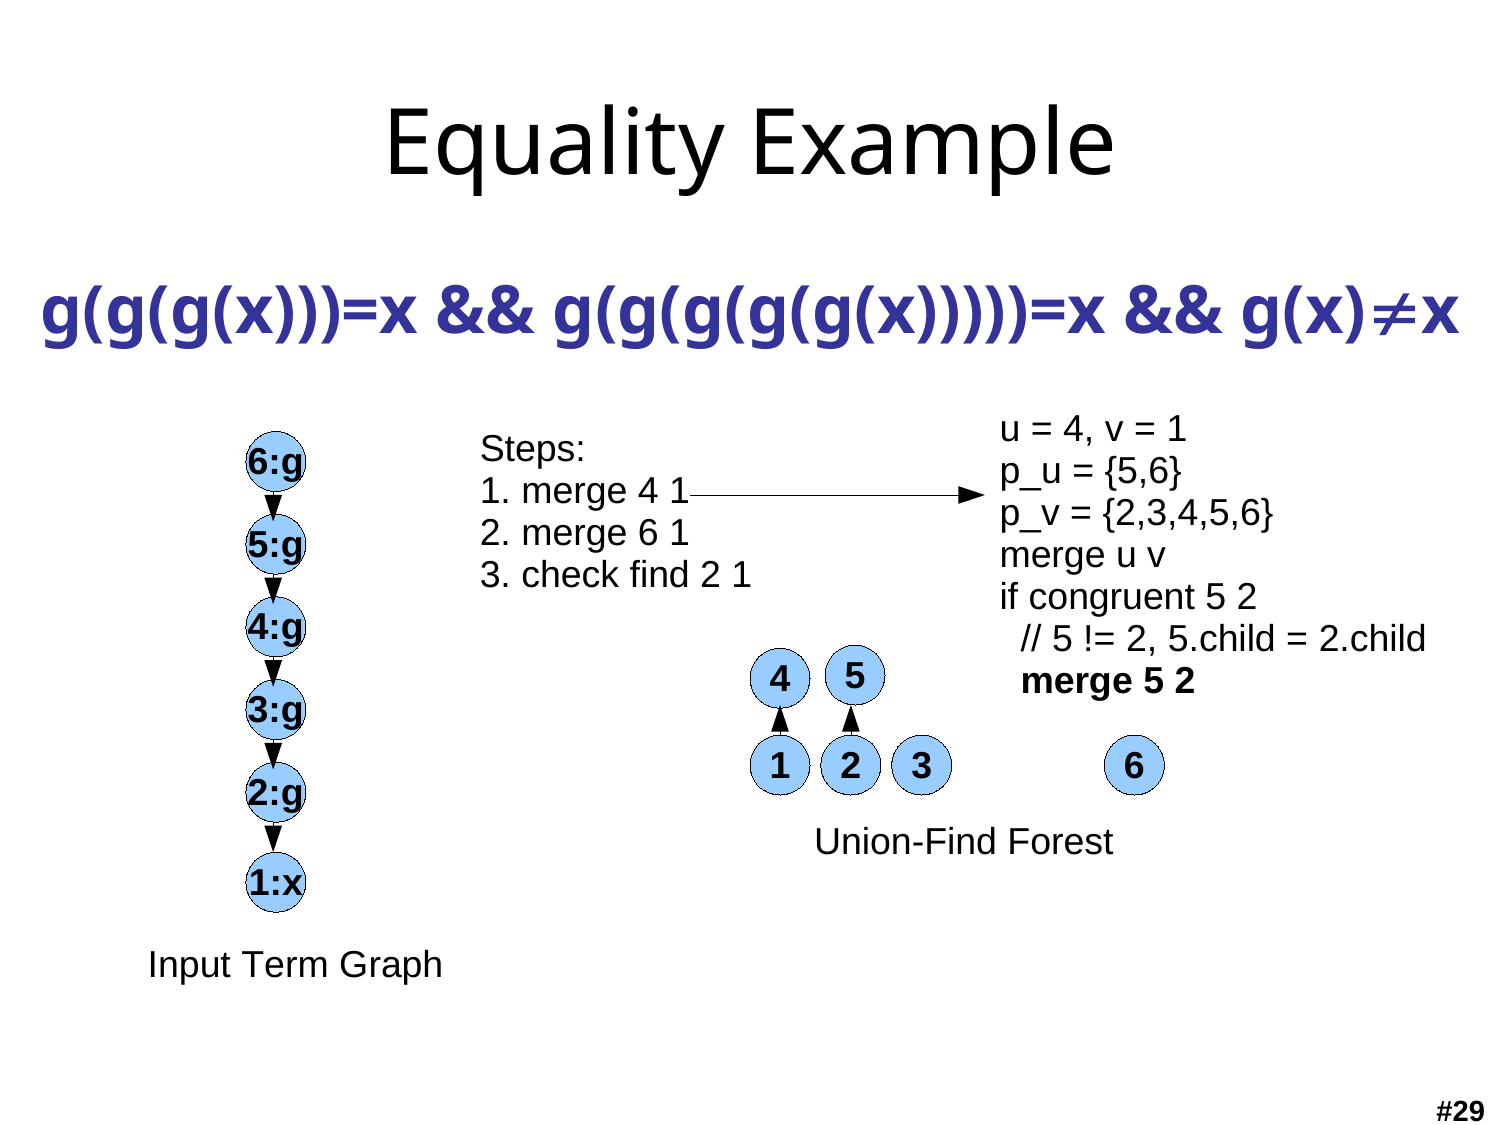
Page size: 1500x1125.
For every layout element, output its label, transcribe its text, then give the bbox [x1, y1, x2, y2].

text_box Union-Find Forest [799, 813, 1129, 871]
text_box Input Term Graph [132, 935, 459, 993]
title Equality Example [24, 45, 1476, 233]
text_box 2:g [245, 762, 306, 823]
text_box 3:g [245, 679, 306, 740]
text_box u = 4, v = 1 p_u = {5,6} p_v = {2,3,4,5,6} merge u v if congruent 5 2 // 5 != 2, 5.child = 2.child merge 5 2 [984, 400, 1442, 711]
text_box Steps: 1. merge 4 1 2. merge 6 1 3. check find 2 1 [465, 420, 795, 604]
text_box 4 [750, 648, 811, 709]
text_box 5:g [245, 514, 306, 575]
text_box 1 [750, 735, 811, 796]
text_box 6 [1104, 735, 1165, 796]
list g(g(g(x)))=x && g(g(g(g(g(x)))))=x && g(x)x [24, 262, 1476, 1101]
text_box 3 [891, 735, 952, 796]
text_box 1:x [245, 852, 306, 913]
text_box 4:g [245, 596, 306, 657]
text_box 5 [825, 645, 886, 706]
text_box 2 [820, 735, 881, 796]
text_box 6:g [245, 431, 306, 492]
